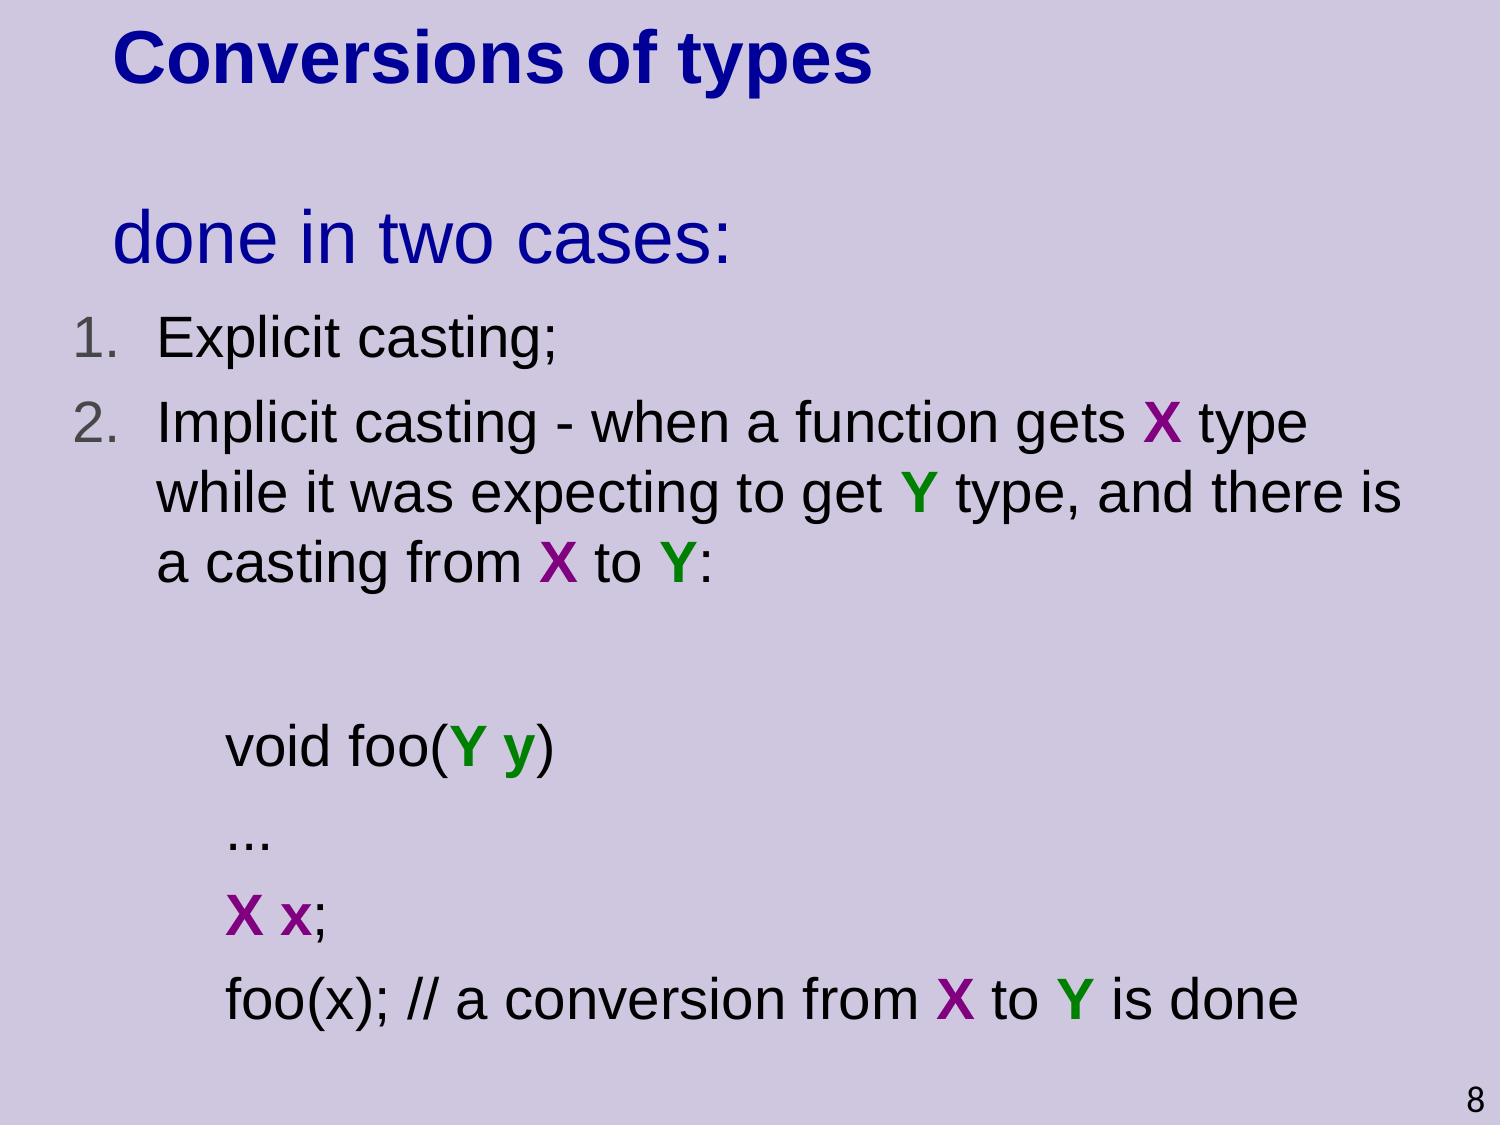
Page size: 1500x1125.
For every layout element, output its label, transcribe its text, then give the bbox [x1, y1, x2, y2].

list Explicit casting; Implicit casting - when a function gets X type while it was expecting to get Y type, and there is a casting from X to Y: void foo(Y y) ... X x; foo(x); // a conversion from X to Y is done [0, 215, 1412, 1102]
text_box <number> [1428, 1069, 1500, 1125]
title Conversions of types done in two cases: [112, 8, 1381, 215]
